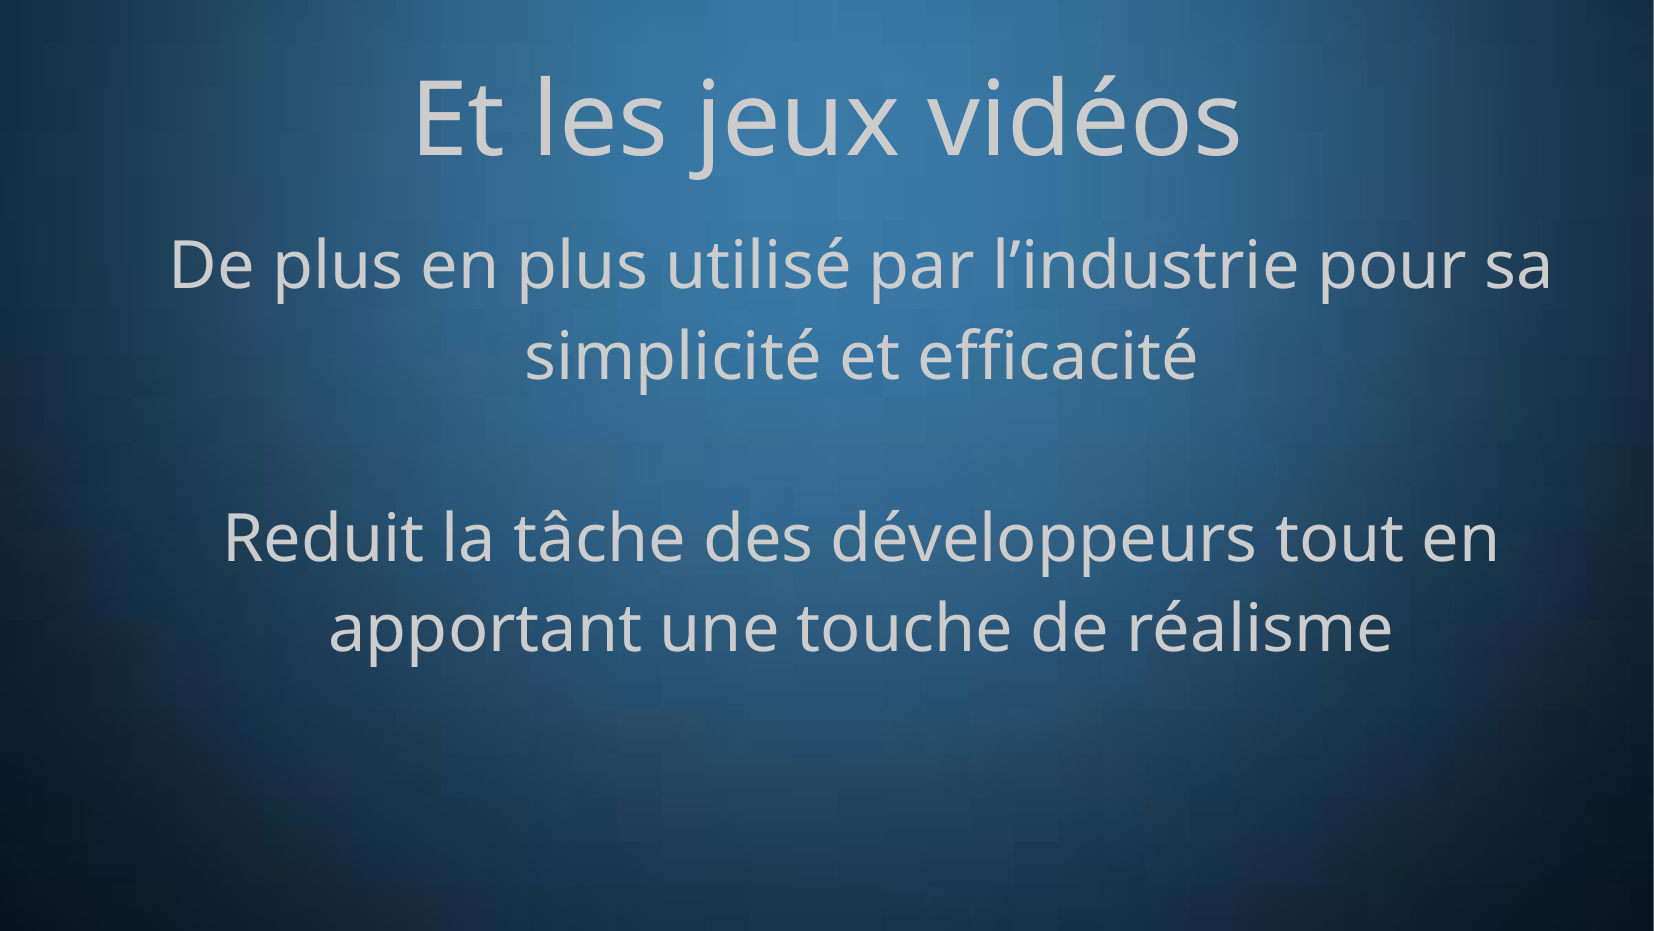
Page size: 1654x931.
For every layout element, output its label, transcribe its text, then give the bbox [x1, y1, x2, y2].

picture [0, 0, 1654, 931]
list De plus en plus utilisé par l’industrie pour sa simplicité et efficacité Reduit la tâche des développeurs tout en apportant une touche de réalisme [82, 217, 1571, 758]
title Et les jeux vidéos [82, 37, 1571, 193]
